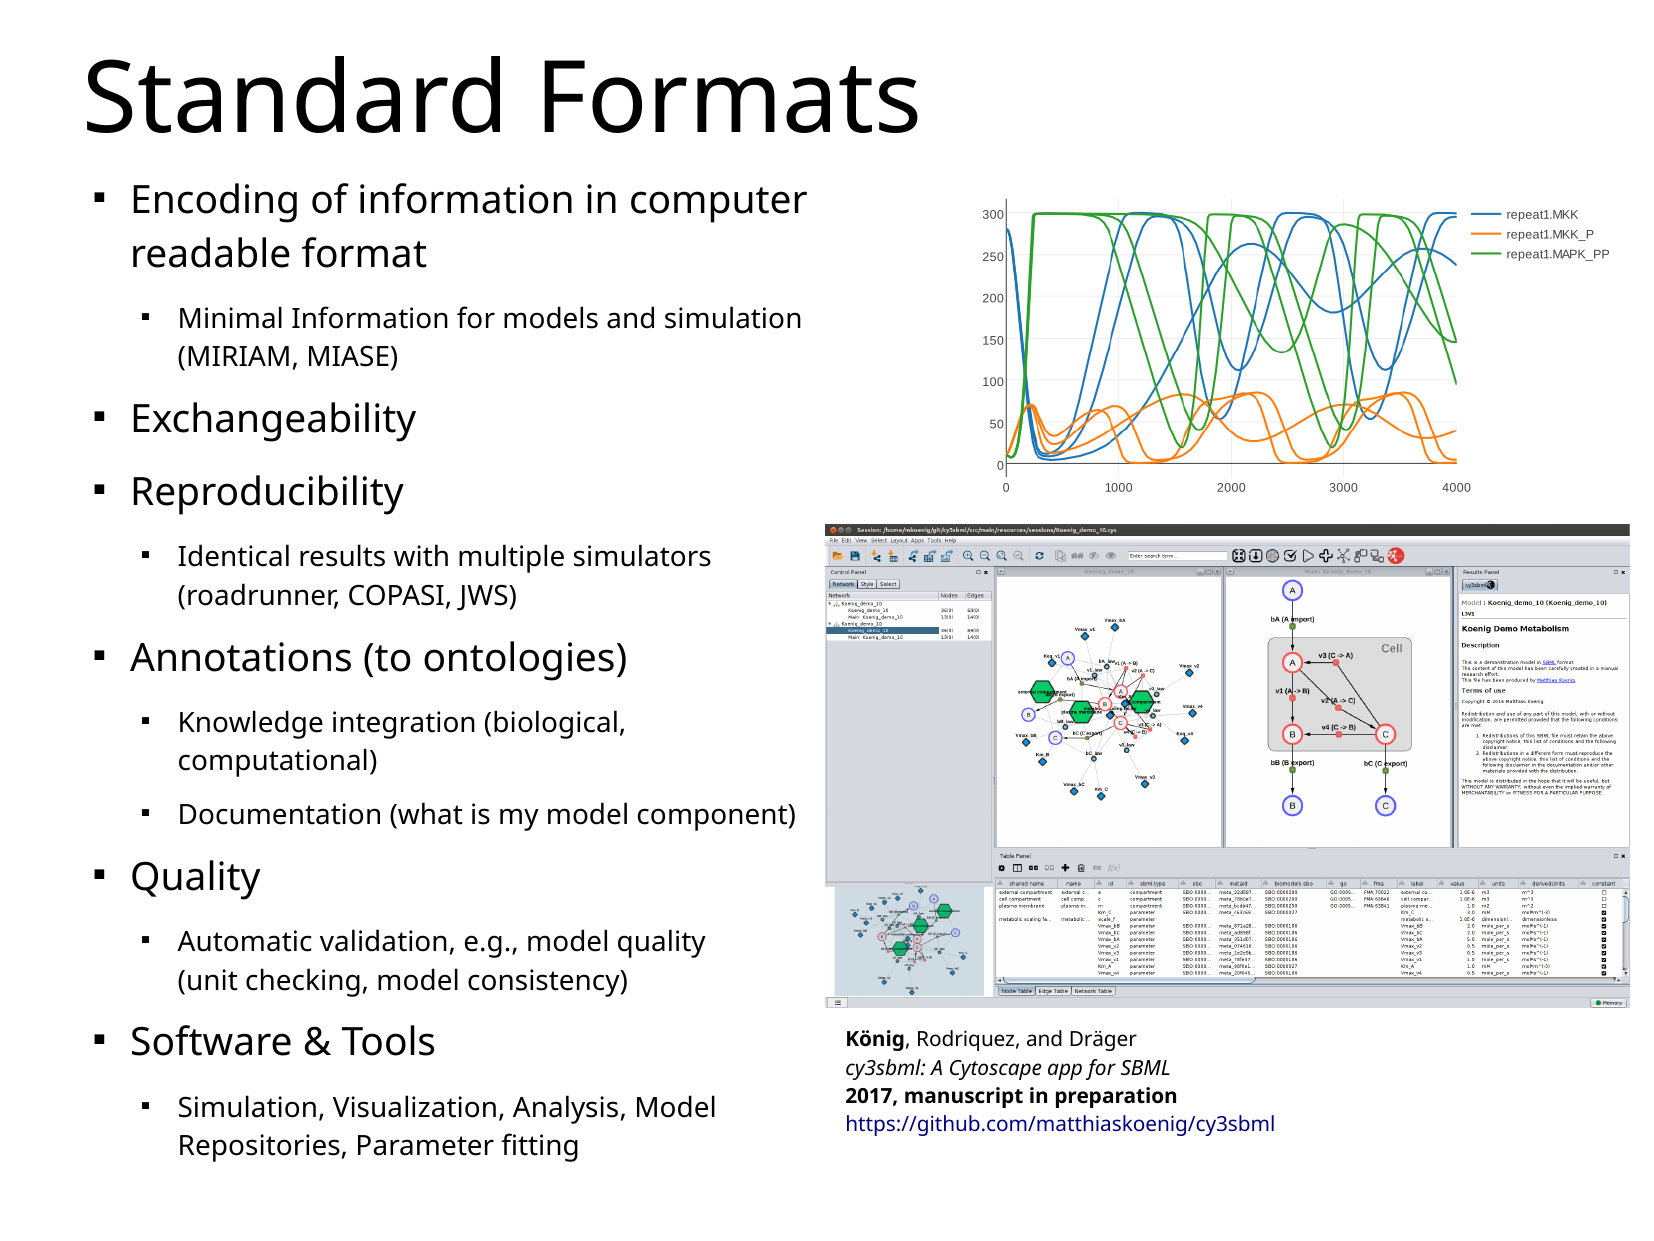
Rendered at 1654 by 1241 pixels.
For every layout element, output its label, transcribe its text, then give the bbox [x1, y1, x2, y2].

title Standard Formats [82, 0, 1571, 198]
picture [825, 524, 1630, 1008]
picture [965, 194, 1621, 511]
list Encoding of information in computer readable format Minimal Information for models and simulation (MIRIAM, MIASE) Exchangeability Reproducibility Identical results with multiple simulators (roadrunner, COPASI, JWS) Annotations (to ontologies) Knowledge integration (biological, computational) Documentation (what is my model component) Quality Automatic validation, e.g., model quality (unit checking, model consistency) Software & Tools Simulation, Visualization, Analysis, Model Repositories, Parameter fitting [82, 172, 811, 1171]
text_box König, Rodriquez, and Dräger cy3sbml: A Cytoscape app for SBML 2017, manuscript in preparation https://github.com/matthiaskoenig/cy3sbml [830, 1017, 1431, 1169]
